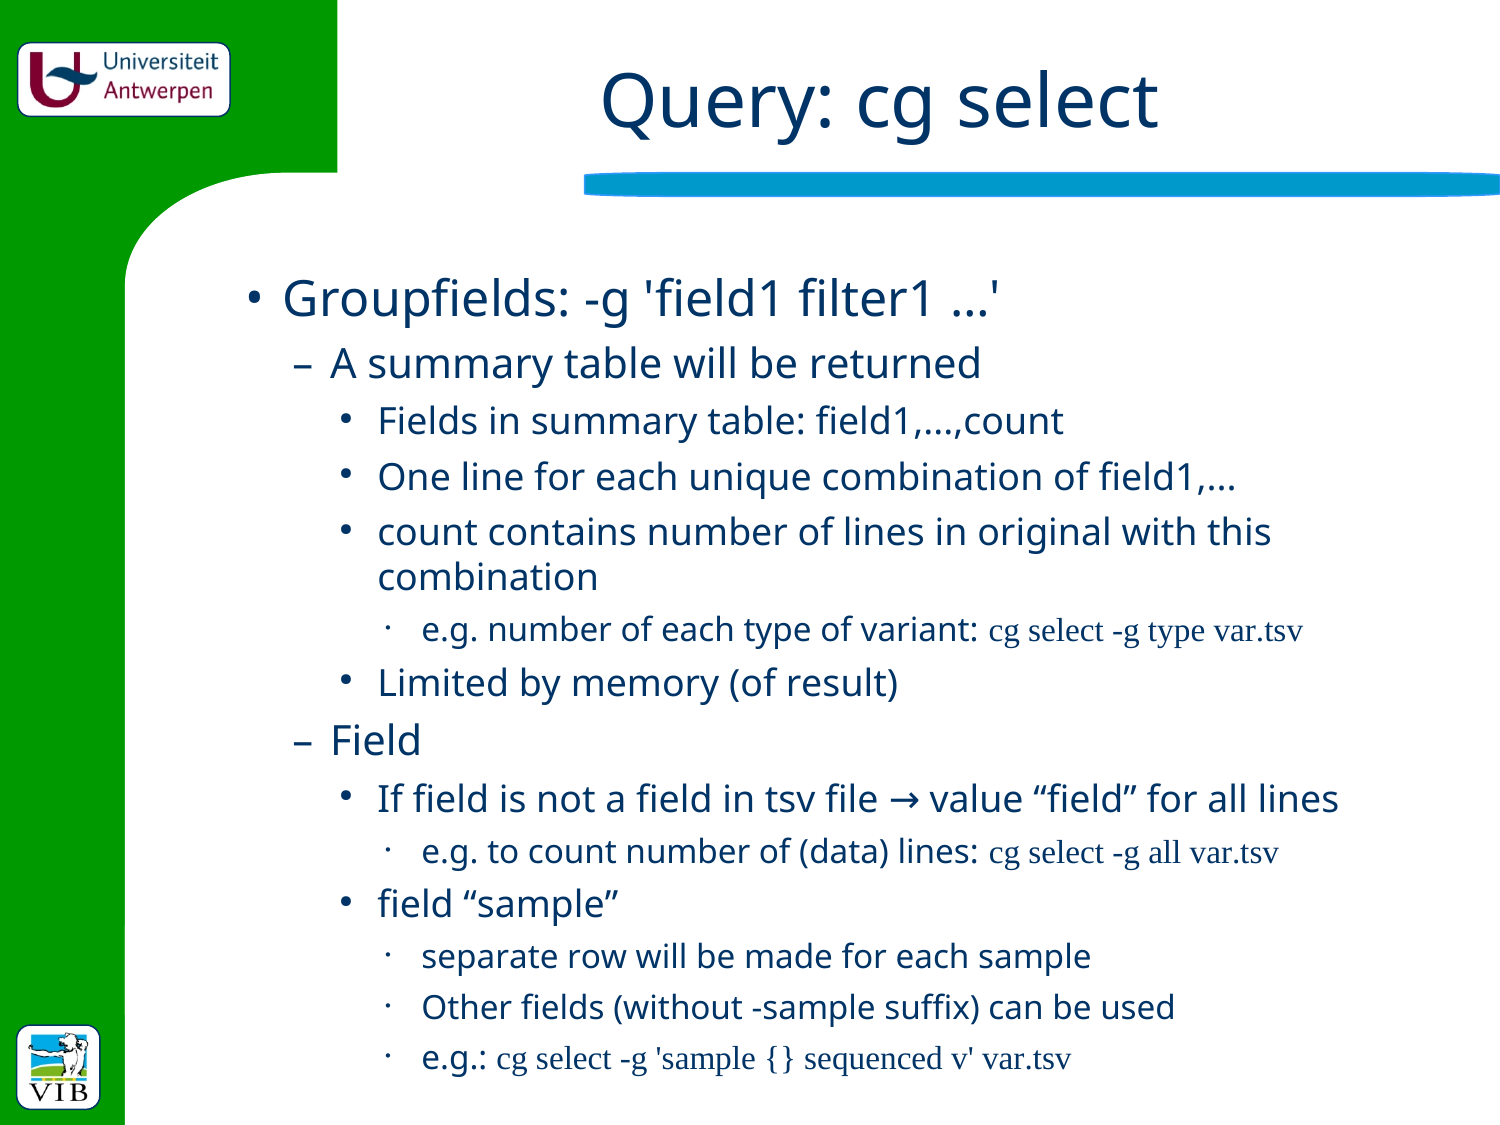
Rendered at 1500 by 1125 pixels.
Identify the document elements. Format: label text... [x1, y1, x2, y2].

list Groupfields: -g 'field1 filter1 …' A summary table will be returned Fields in summary table: field1,...,count One line for each unique combination of field1,... count contains number of lines in original with this combination e.g. number of each type of variant: cg select -g type var.tsv Limited by memory (of result) Field If field is not a field in tsv file → value “field” for all lines e.g. to count number of (data) lines: cg select -g all var.tsv field “sample” separate row will be made for each sample Other fields (without -sample suffix) can be used e.g.: cg select -g 'sample {} sequenced v' var.tsv [159, 258, 1465, 1085]
title Query: cg select [584, 0, 1500, 195]
picture [25, 1029, 91, 1107]
picture [25, 47, 223, 112]
